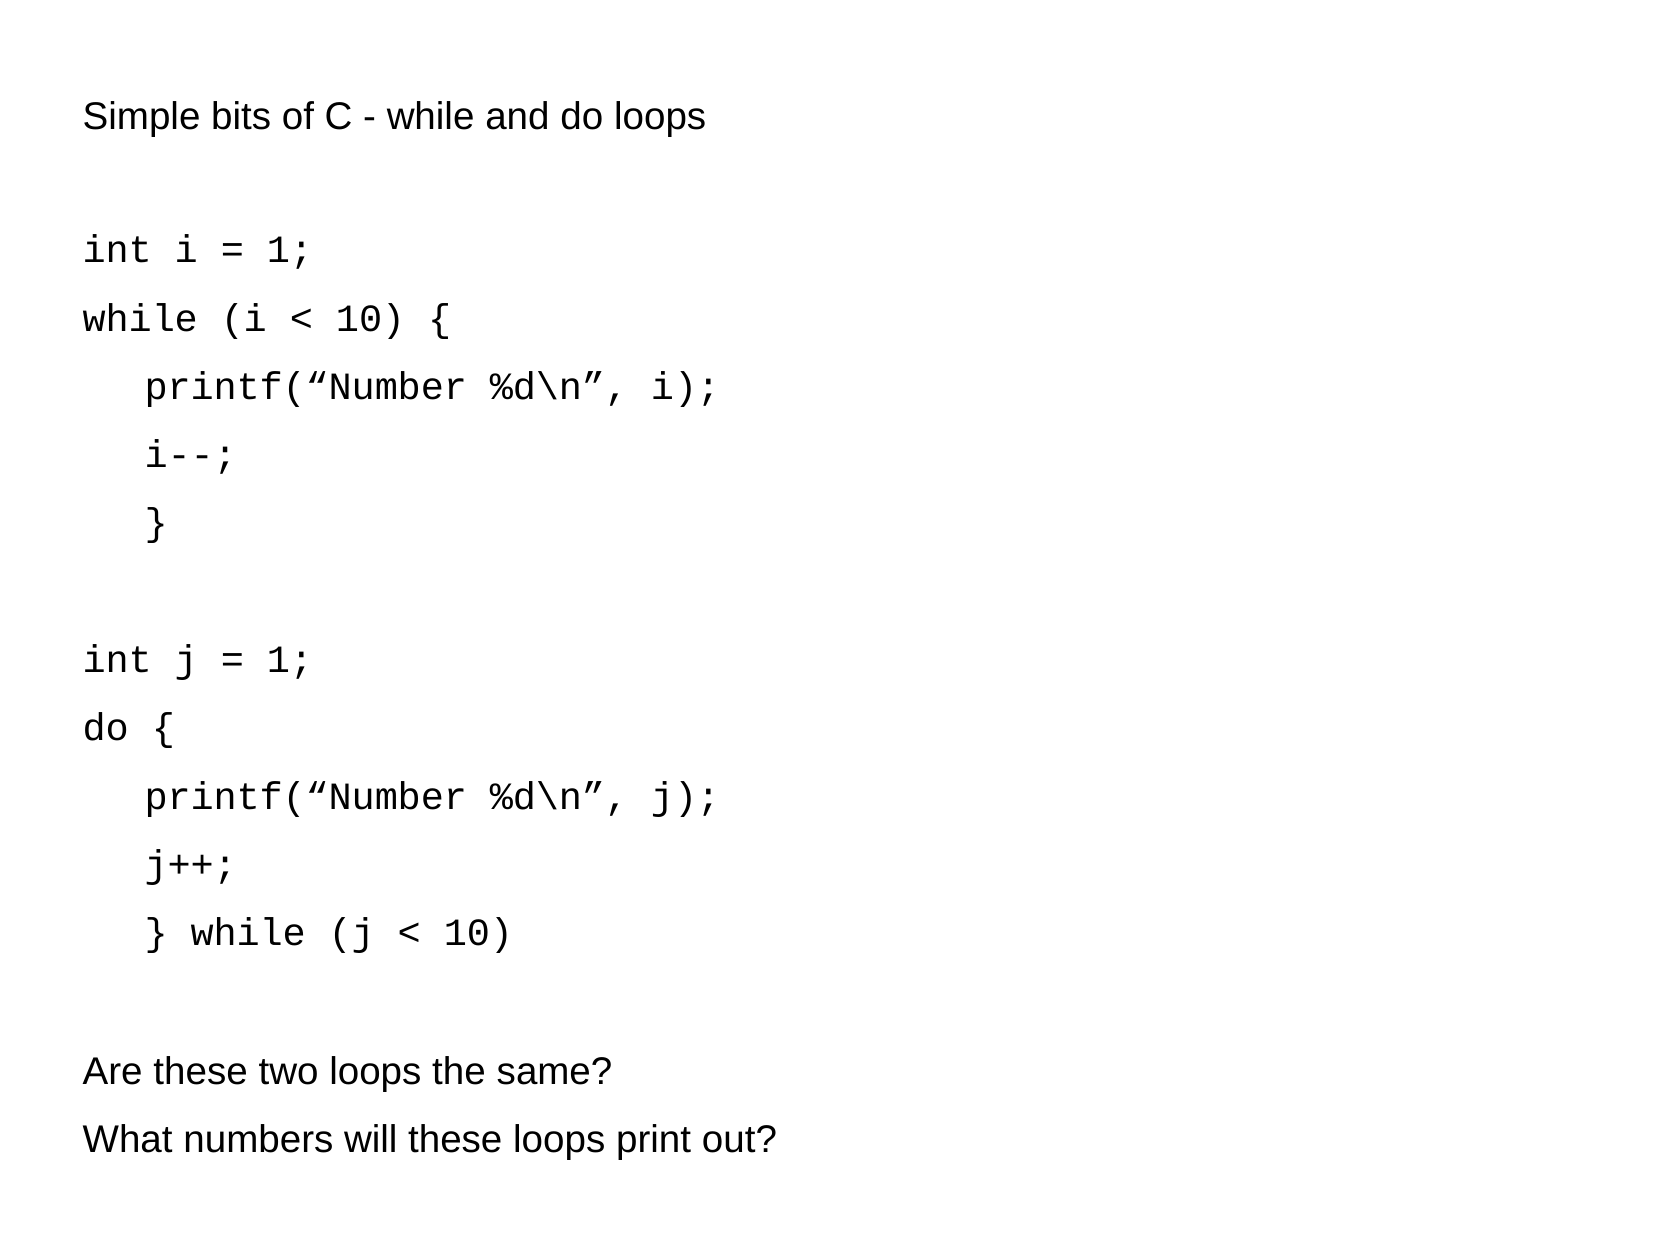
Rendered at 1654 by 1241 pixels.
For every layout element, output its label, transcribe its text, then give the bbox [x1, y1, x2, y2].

list Simple bits of C - while and do loops int i = 1; while (i < 10) { printf(“Number %d\n”, i); i--; } int j = 1; do { printf(“Number %d\n”, j); j++; } while (j < 10) Are these two loops the same? What numbers will these loops print out? [82, 94, 1571, 1170]
